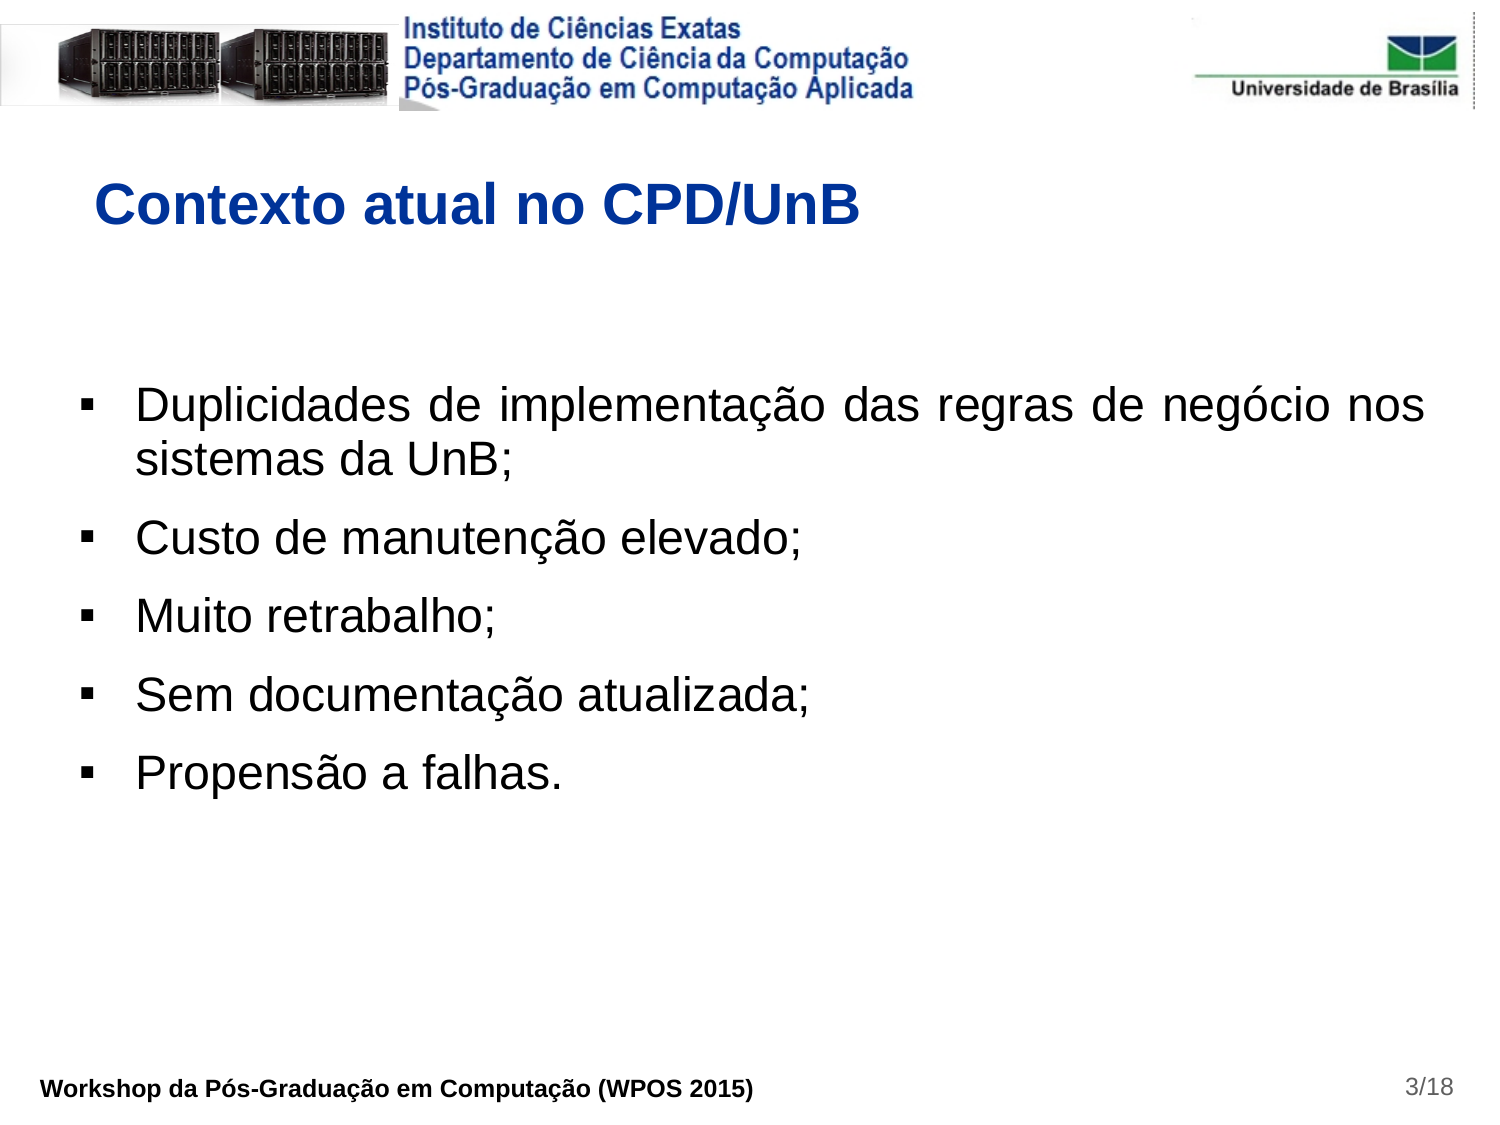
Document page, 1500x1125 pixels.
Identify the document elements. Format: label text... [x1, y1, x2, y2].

picture [0, 12, 1475, 111]
title Contexto atual no CPD/UnB [59, 137, 1430, 272]
list Duplicidades de implementação das regras de negócio nos sistemas da UnB; Custo de manutenção elevado; Muito retrabalho; Sem documentação atualizada; Propensão a falhas. [76, 377, 1427, 804]
text_box Workshop da Pós-Graduação em Computação (WPOS 2015) [24, 1049, 1412, 1125]
text_box <number>/18 [1381, 1046, 1487, 1121]
